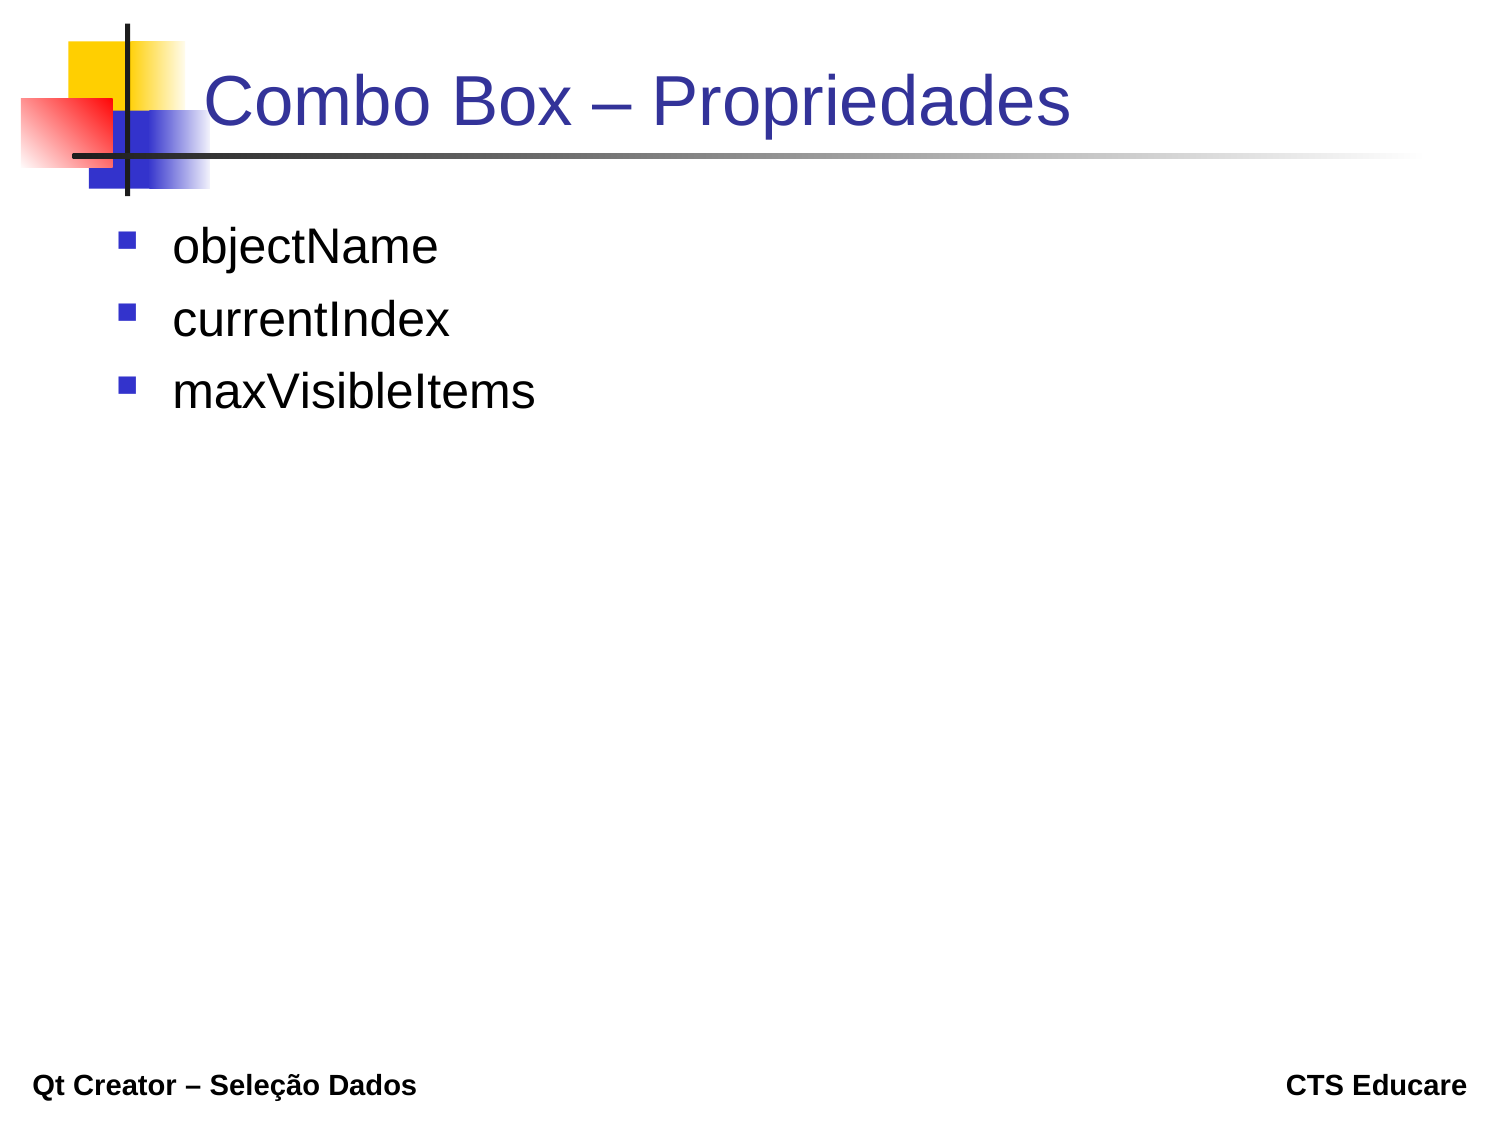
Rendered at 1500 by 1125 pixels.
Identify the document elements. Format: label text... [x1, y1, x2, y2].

title Combo Box – Propriedades [188, 46, 1468, 149]
list objectName currentIndex maxVisibleItems [100, 206, 1447, 1024]
